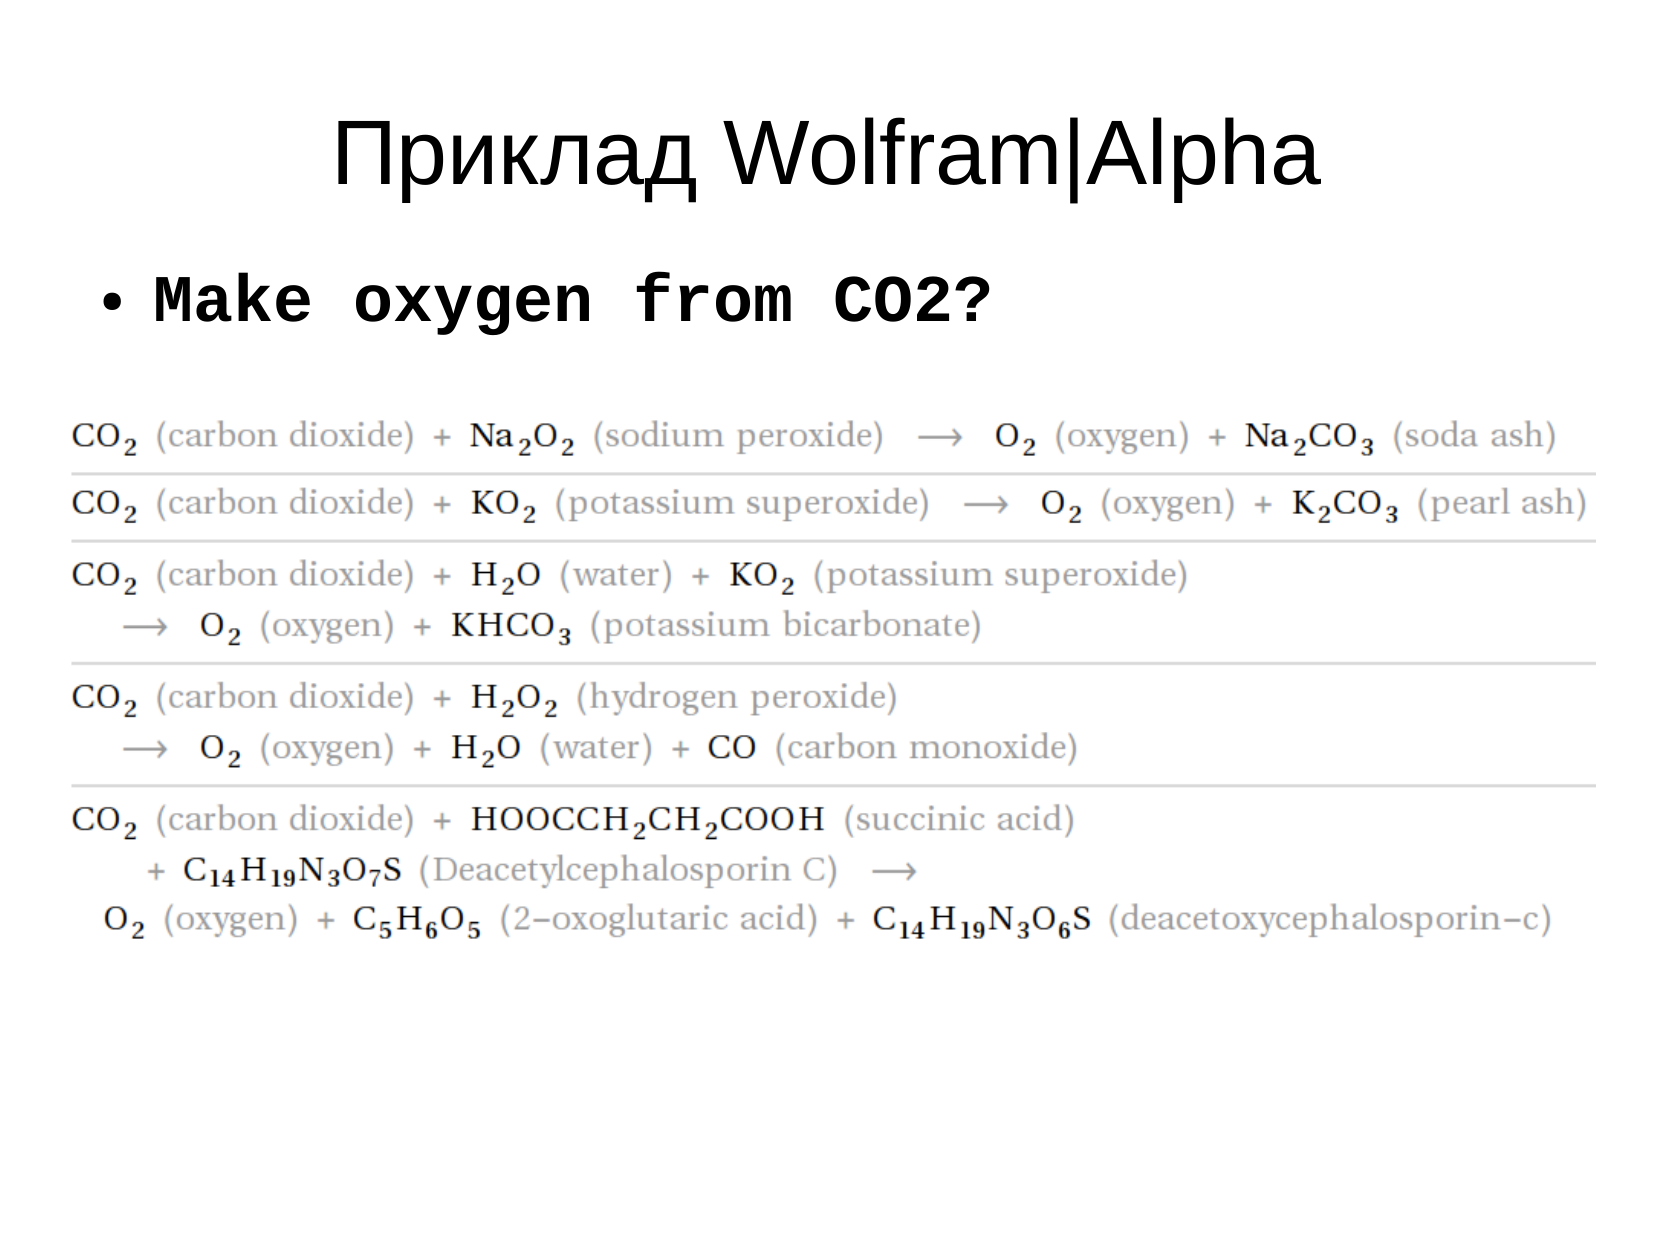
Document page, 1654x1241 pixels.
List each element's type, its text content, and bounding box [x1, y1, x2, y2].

title Приклад Wolfram|Alpha [82, 49, 1571, 257]
list Make oxygen from CO2? [82, 265, 1571, 413]
picture [58, 413, 1596, 946]
